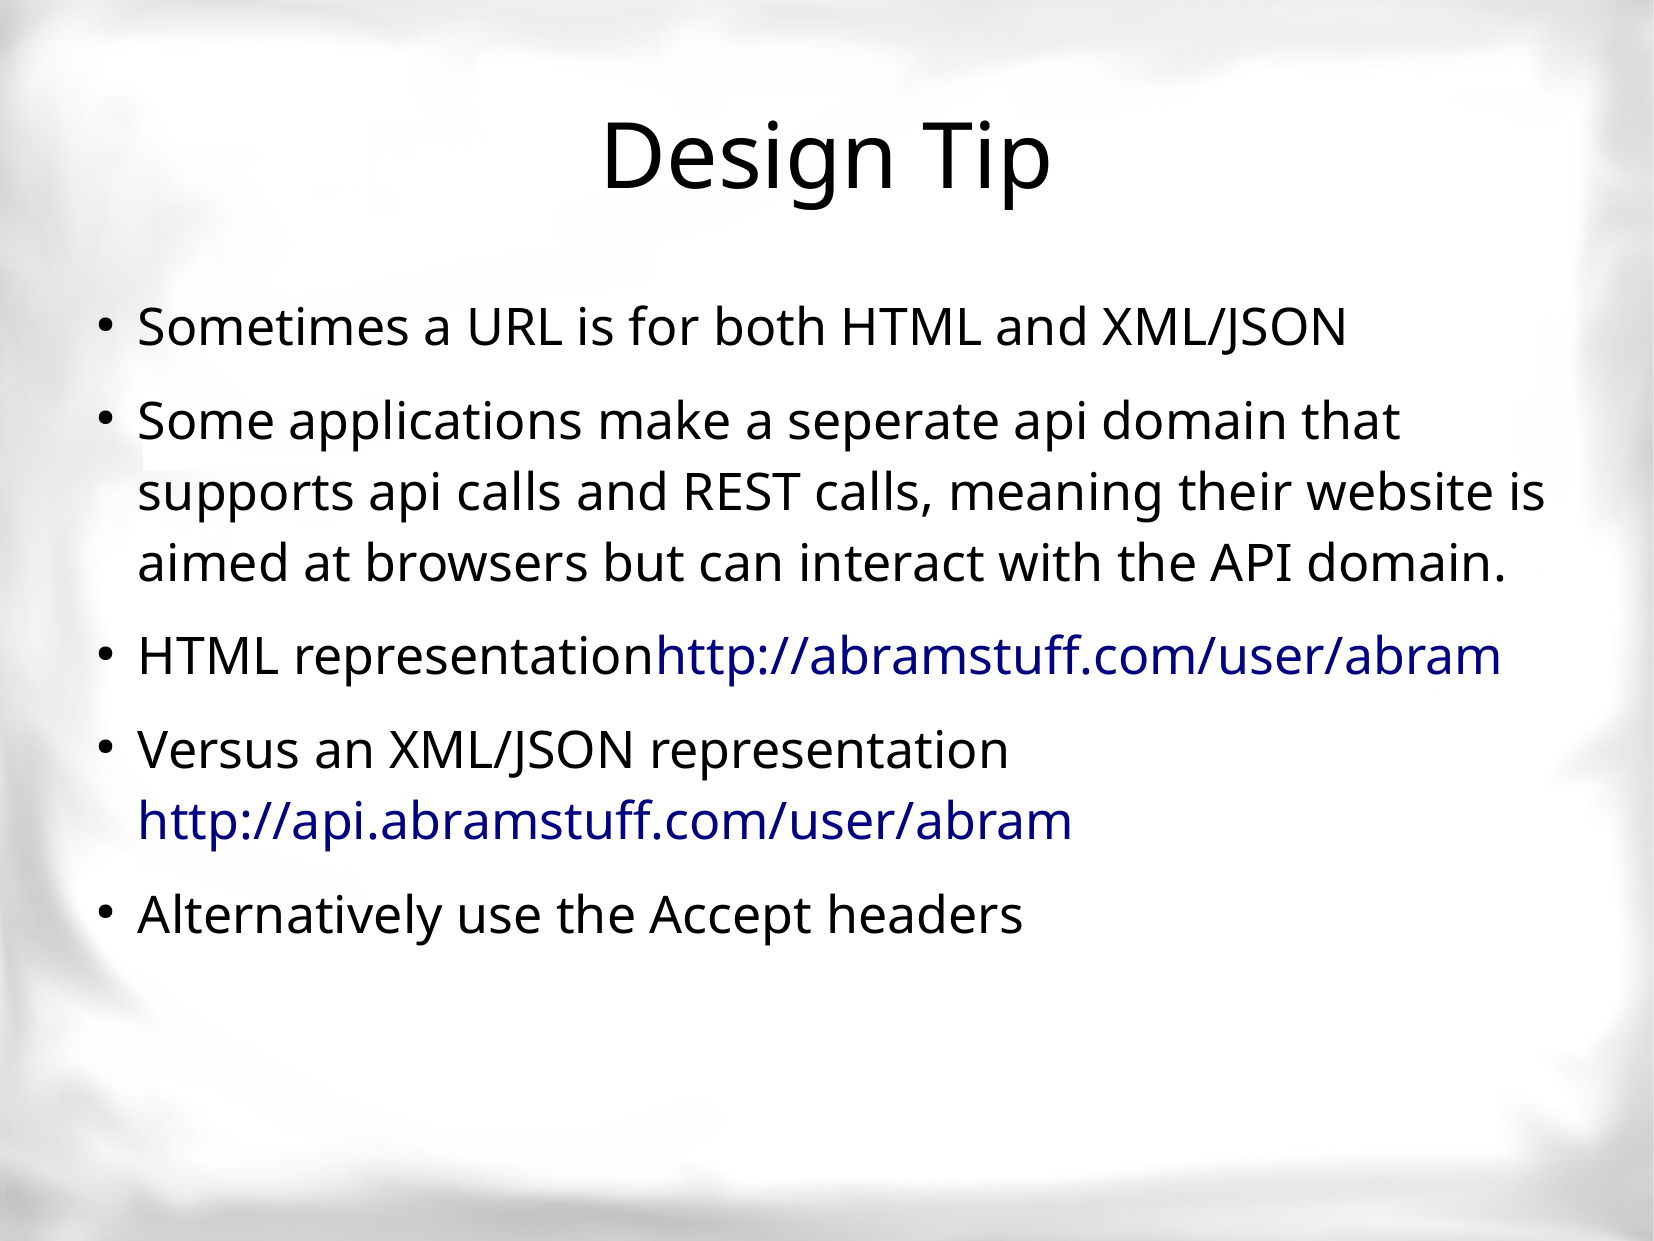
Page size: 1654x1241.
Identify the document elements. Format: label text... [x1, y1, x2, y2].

title Design Tip [82, 49, 1571, 257]
picture [0, 0, 1654, 1241]
list Sometimes a URL is for both HTML and XML/JSON Some applications make a seperate api domain that supports api calls and REST calls, meaning their website is aimed at browsers but can interact with the API domain. HTML representationhttp://abramstuff.com/user/abram Versus an XML/JSON representation http://api.abramstuff.com/user/abram Alternatively use the Accept headers [82, 290, 1571, 1010]
